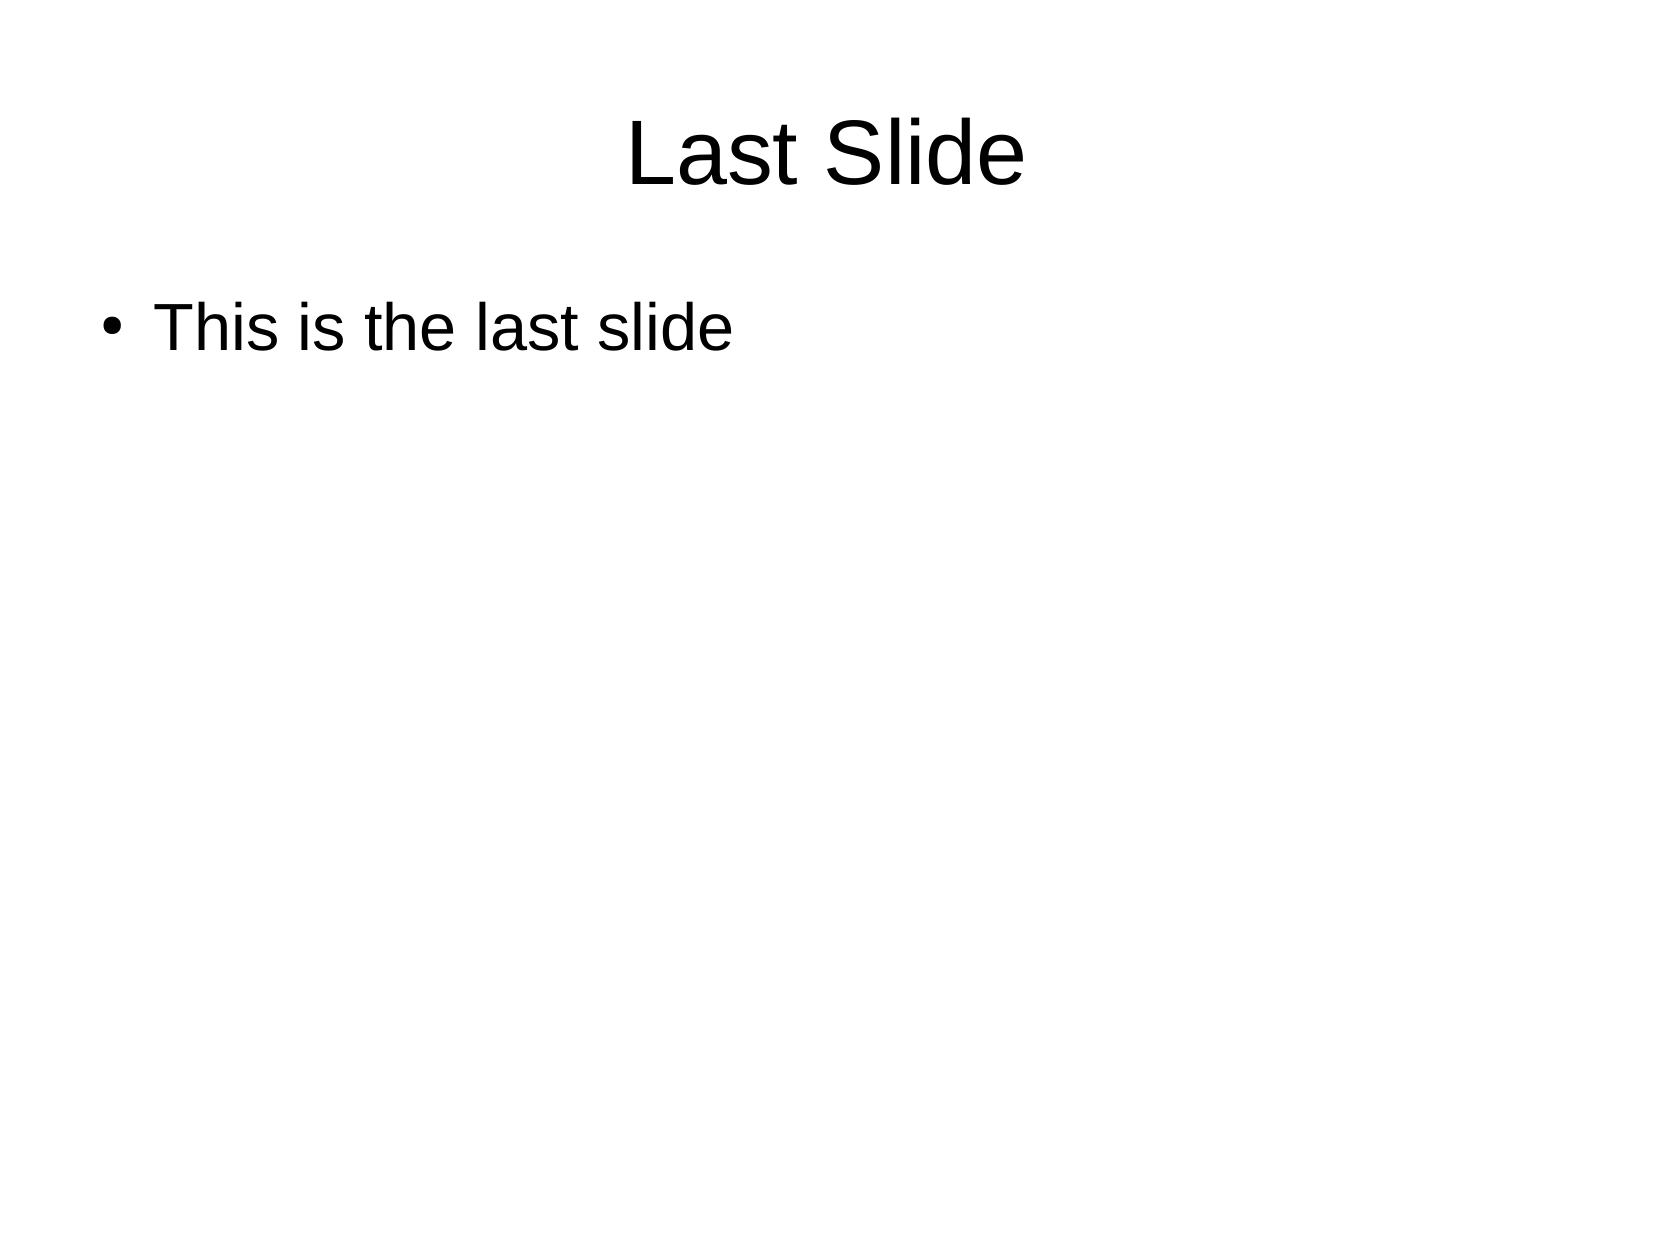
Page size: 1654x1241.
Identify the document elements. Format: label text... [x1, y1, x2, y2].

title Last Slide [82, 49, 1571, 257]
list This is the last slide [82, 290, 1571, 1010]
